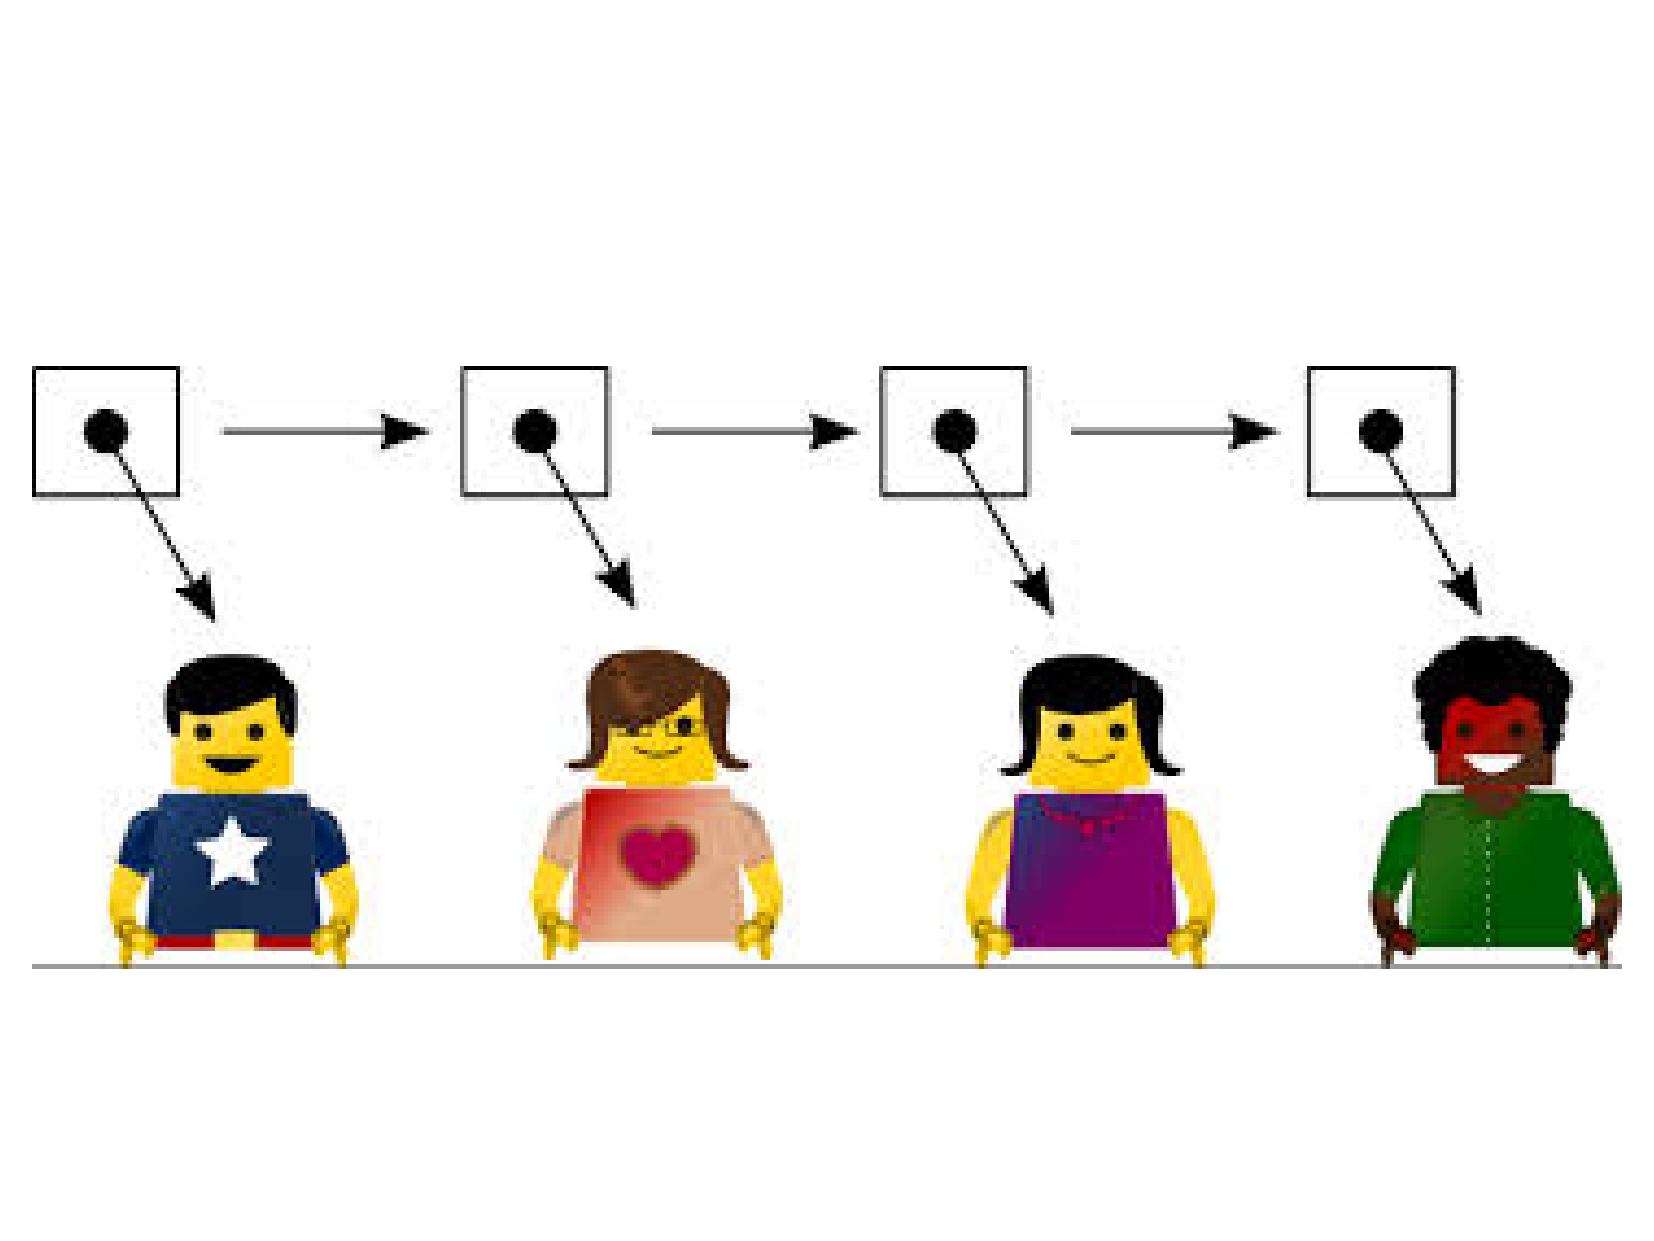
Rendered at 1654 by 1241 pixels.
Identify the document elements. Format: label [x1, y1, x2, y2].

picture [32, 366, 1622, 969]
